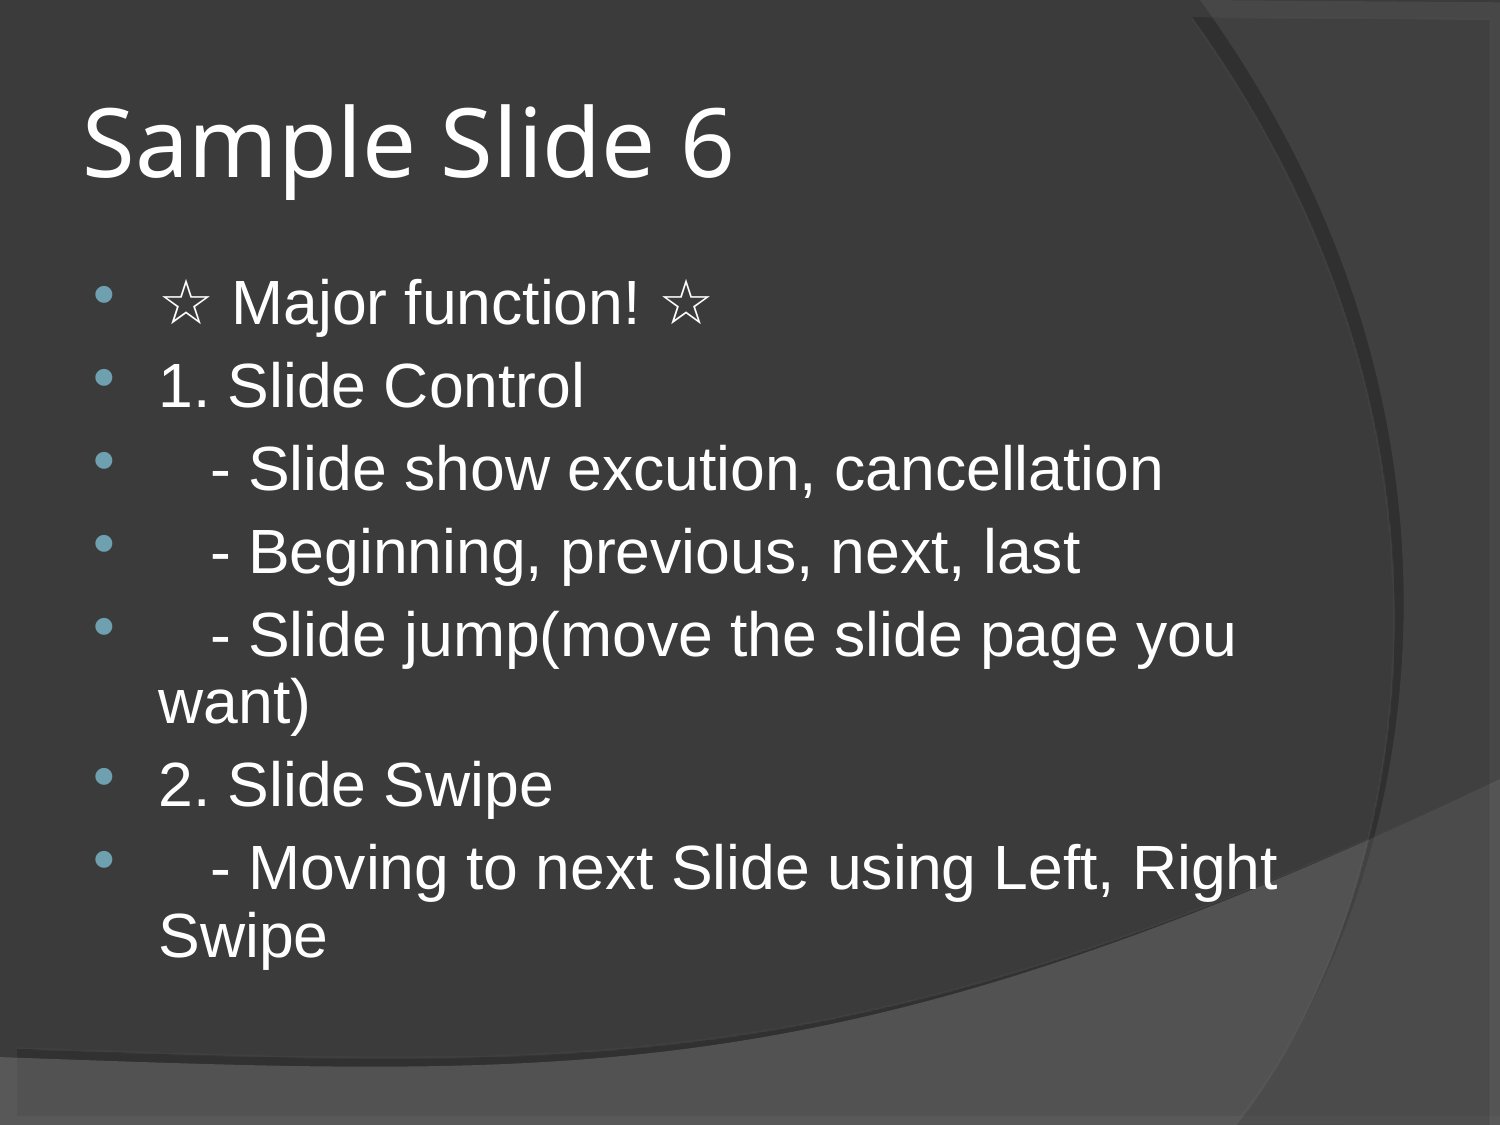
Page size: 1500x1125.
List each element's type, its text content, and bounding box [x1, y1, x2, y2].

list ☆ Major function! ☆ 1. Slide Control - Slide show excution, cancellation - Beginning, previous, next, last - Slide jump(move the slide page you want) 2. Slide Swipe - Moving to next Slide using Left, Right Swipe [74, 262, 1300, 1006]
title Sample Slide 6 [74, 45, 1300, 233]
